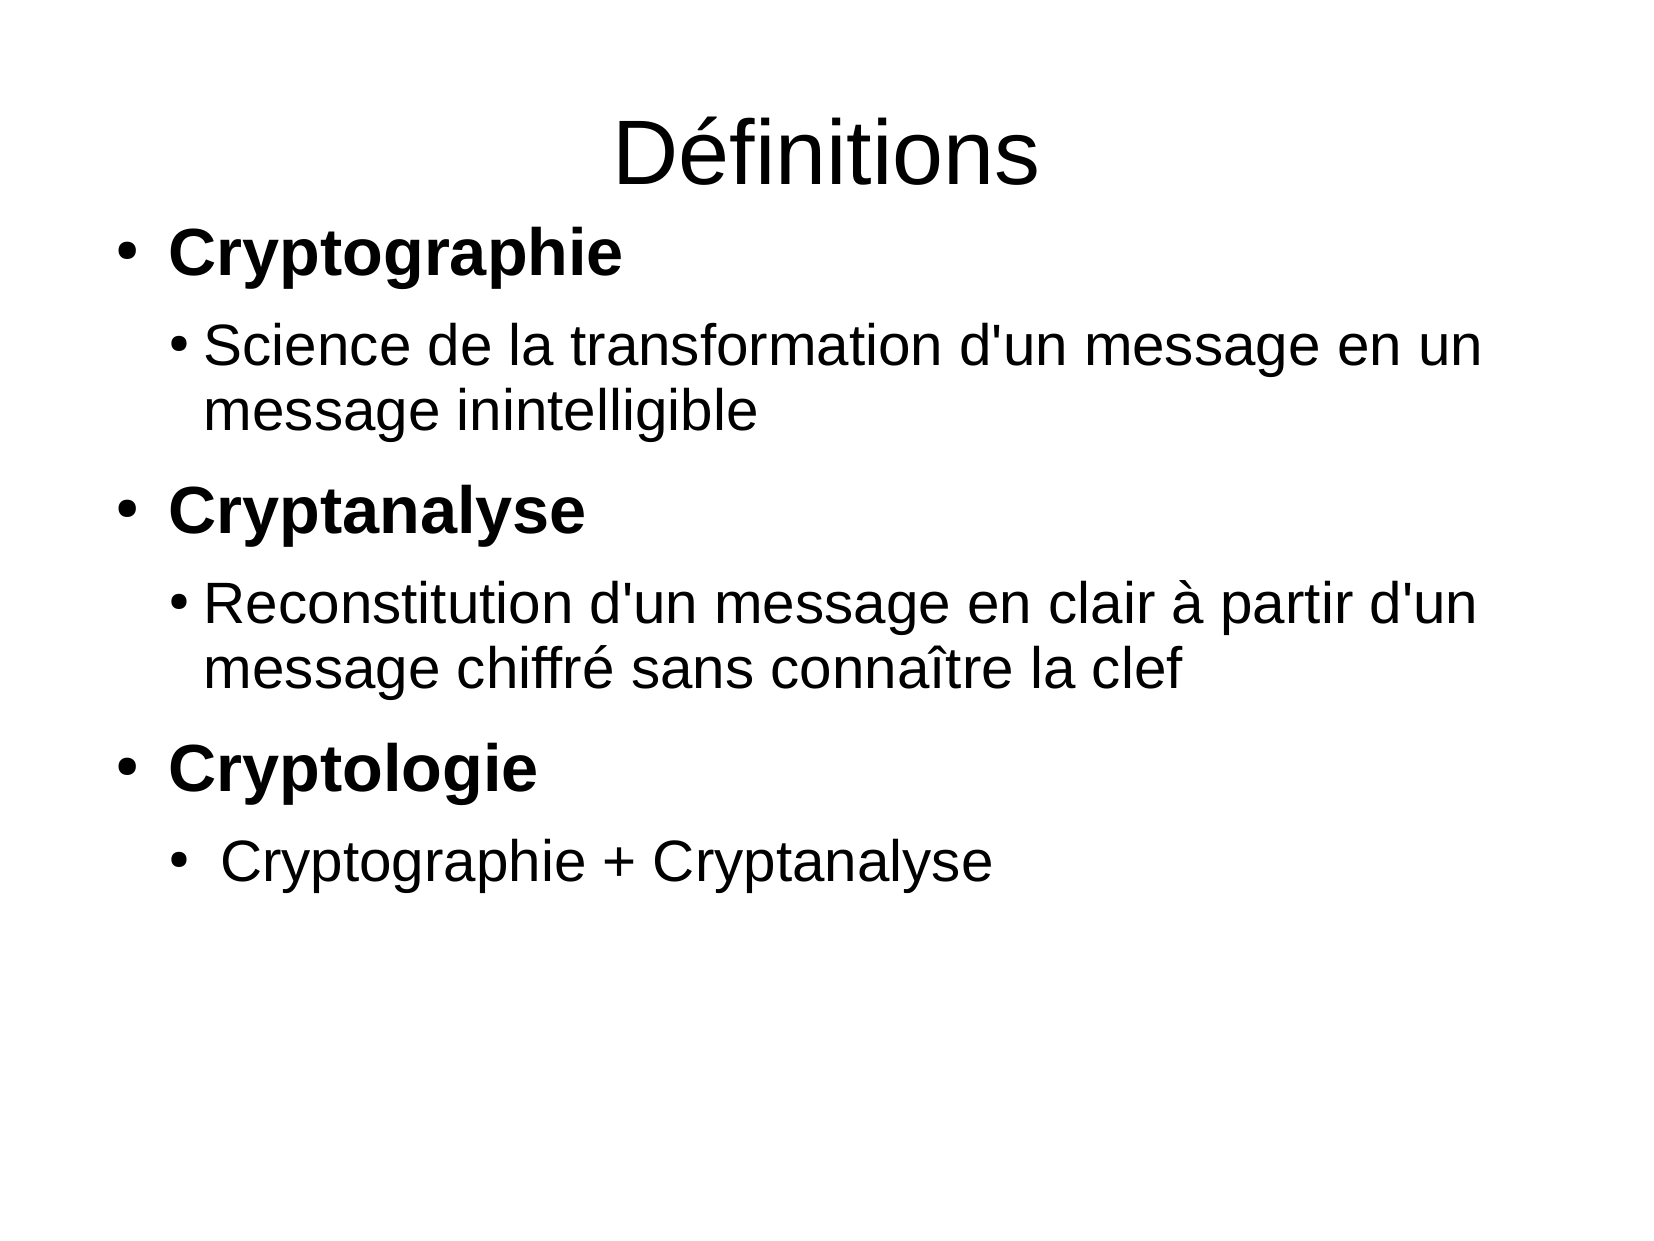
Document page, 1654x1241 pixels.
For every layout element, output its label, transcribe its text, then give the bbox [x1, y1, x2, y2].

list Cryptographie Science de la transformation d'un message en un message inintelligible Cryptanalyse Reconstitution d'un message en clair à partir d'un message chiffré sans connaître la clef Cryptologie Cryptographie + Cryptanalyse [97, 214, 1586, 1127]
title Définitions [82, 49, 1571, 257]
